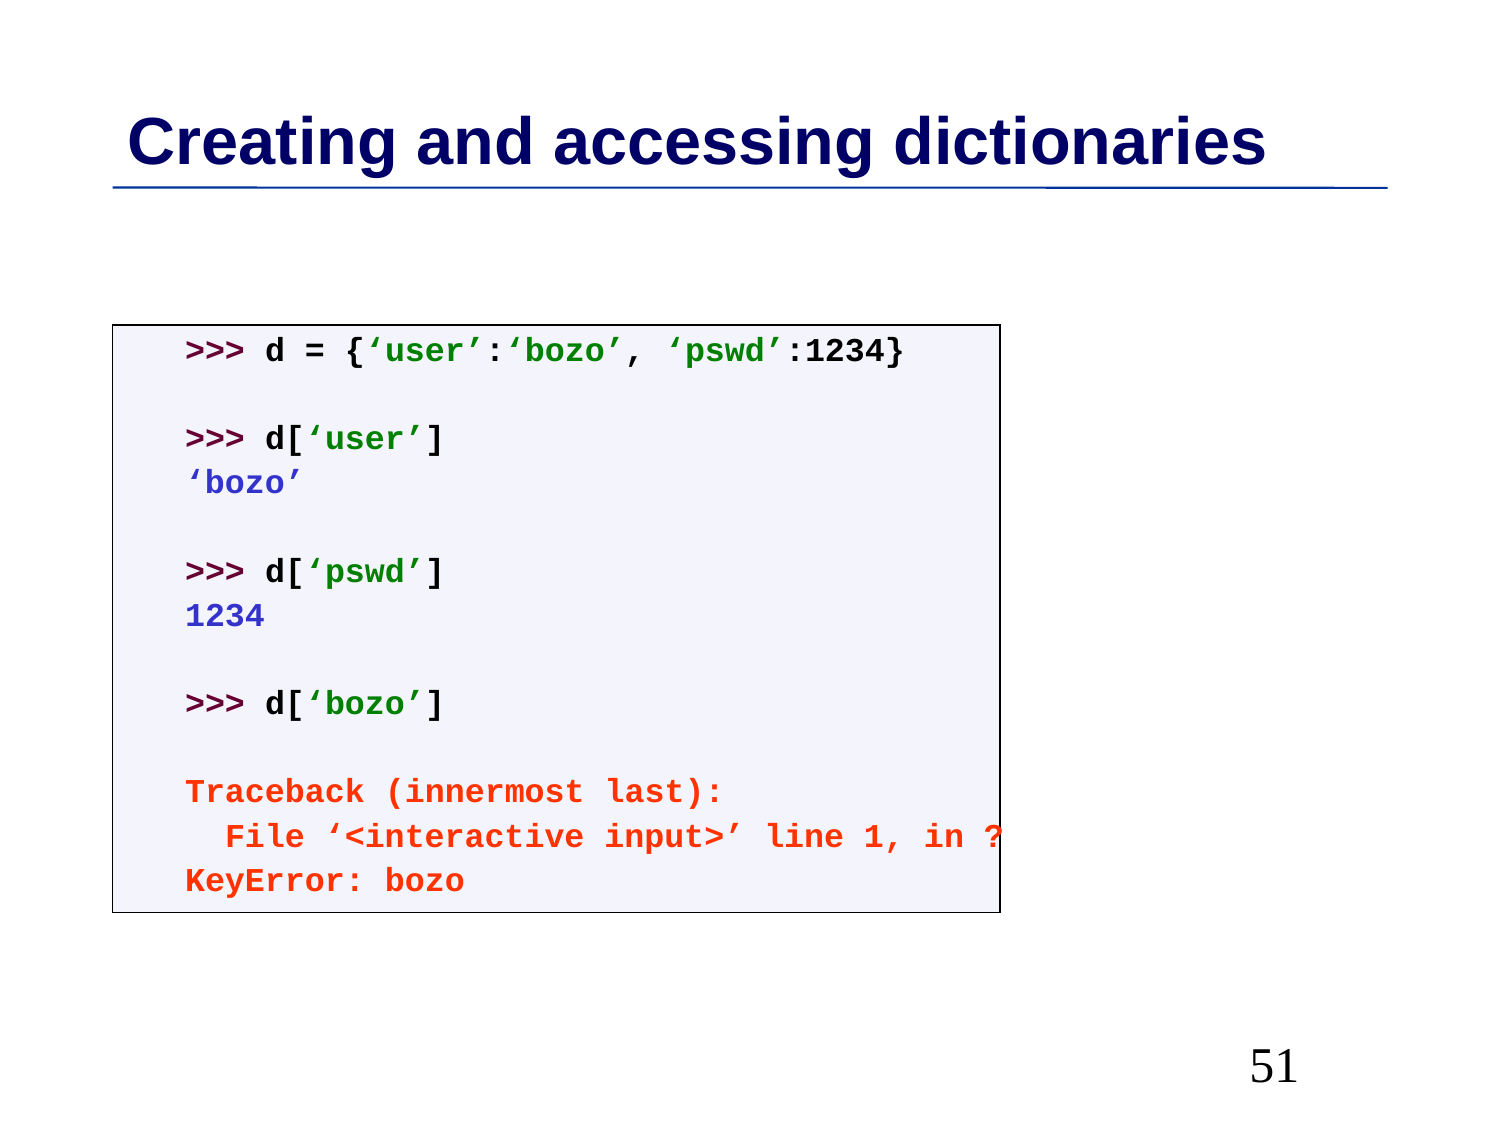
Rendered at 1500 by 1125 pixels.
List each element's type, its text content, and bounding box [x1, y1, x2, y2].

text_box [112, 907, 1001, 913]
text_box <number> [1074, 994, 1387, 1125]
title Creating and accessing dictionaries [112, 89, 1388, 185]
list >>> d = {‘user’:‘bozo’, ‘pswd’:1234} >>> d[‘user’] ‘bozo’ >>> d[‘pswd’] 1234 >>> d[‘bozo’] Traceback (innermost last): File ‘<interactive input>’ line 1, in ? KeyError: bozo [112, 324, 1438, 907]
